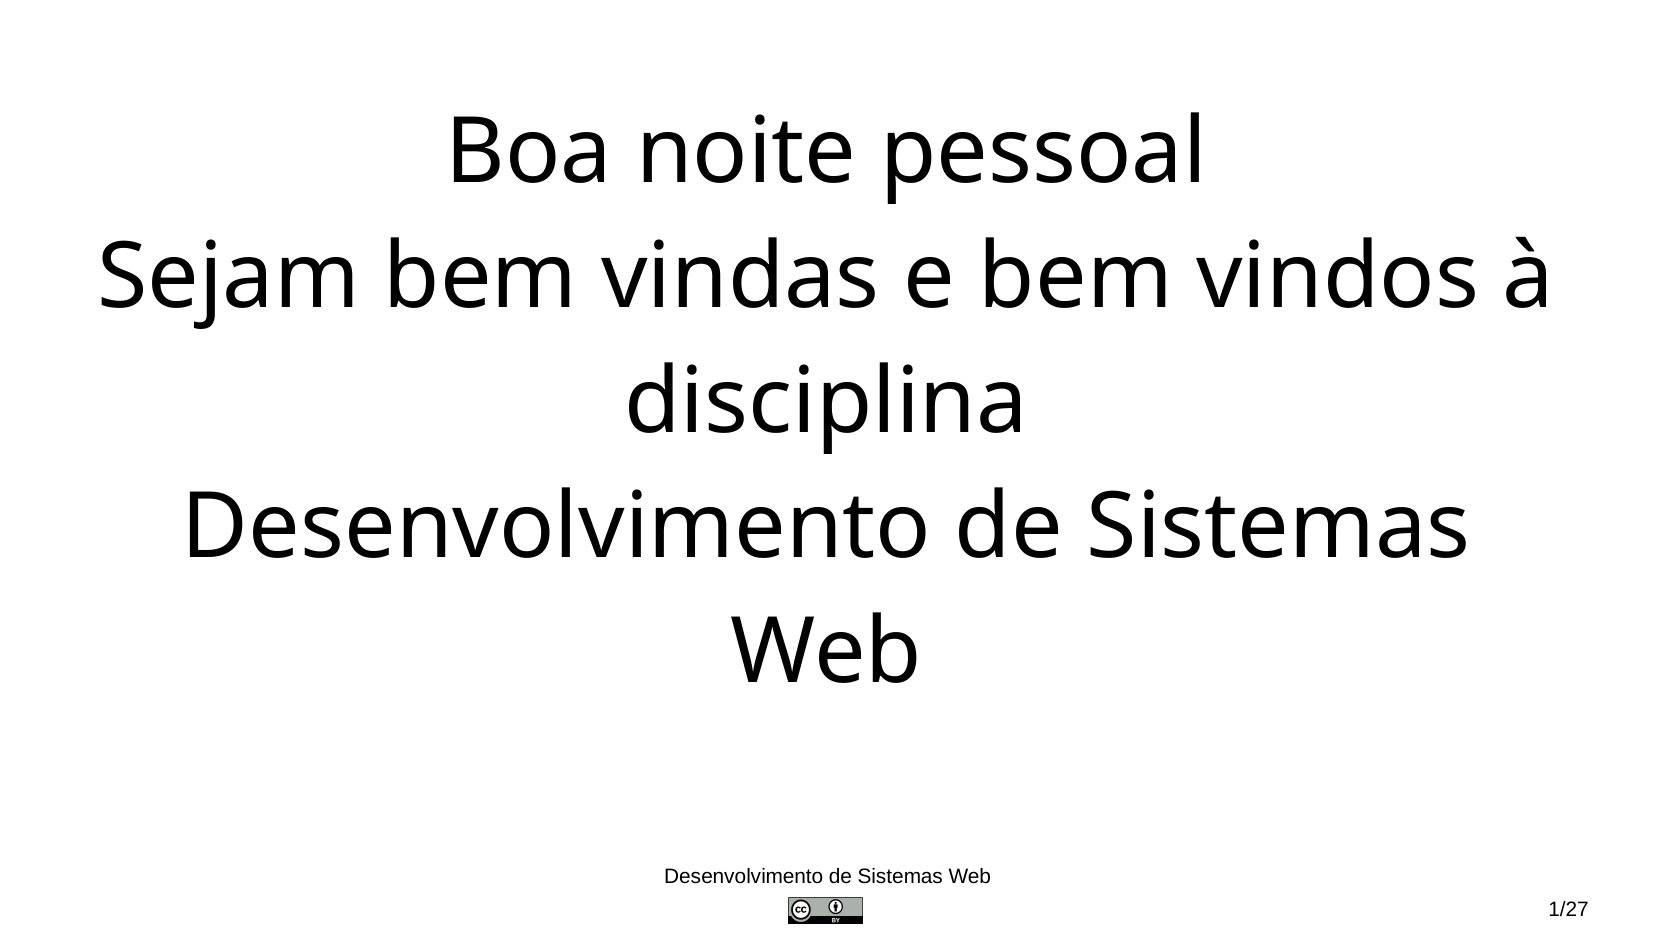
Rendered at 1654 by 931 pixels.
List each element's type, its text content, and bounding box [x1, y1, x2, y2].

subtitle Boa noite pessoal Sejam bem vindas e bem vindos à disciplina Desenvolvimento de Sistemas Web [82, 37, 1571, 758]
picture [788, 897, 863, 924]
